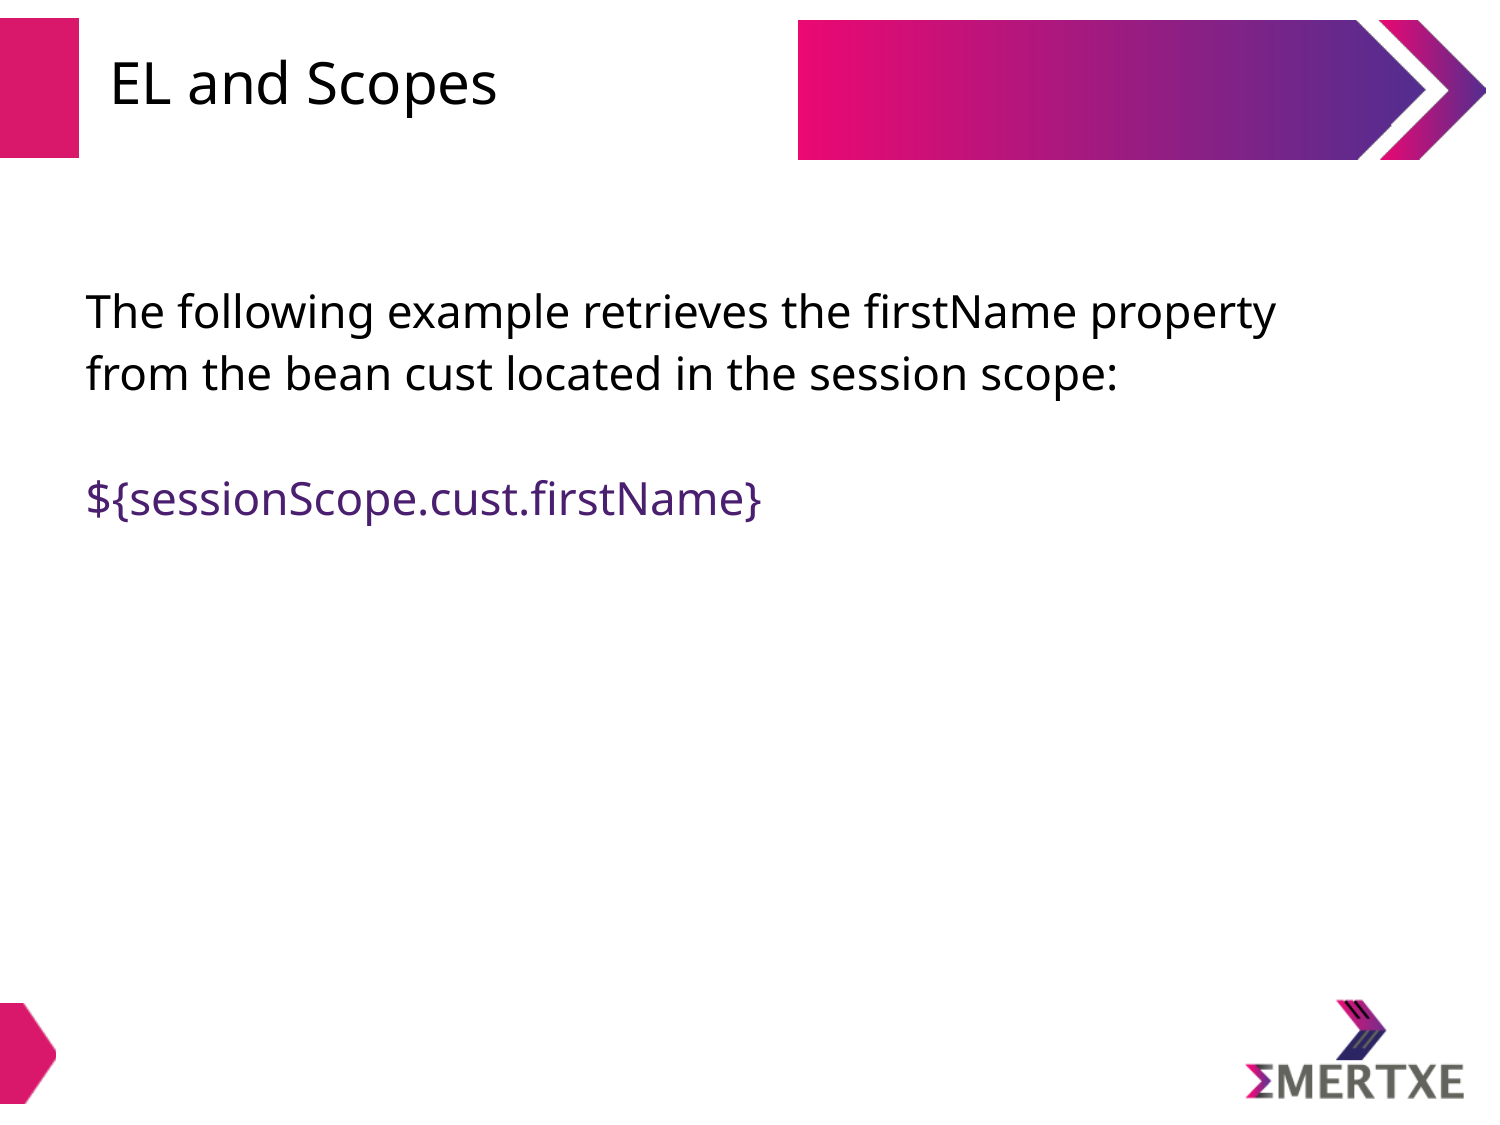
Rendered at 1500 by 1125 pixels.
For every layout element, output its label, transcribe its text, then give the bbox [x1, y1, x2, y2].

picture [798, 20, 1486, 160]
picture [1245, 996, 1465, 1099]
text_box The following example retrieves the firstName property from the bean cust located in the session scope: ${sessionScope.cust.firstName} [70, 271, 1406, 501]
text_box EL and Scopes [94, 35, 780, 119]
